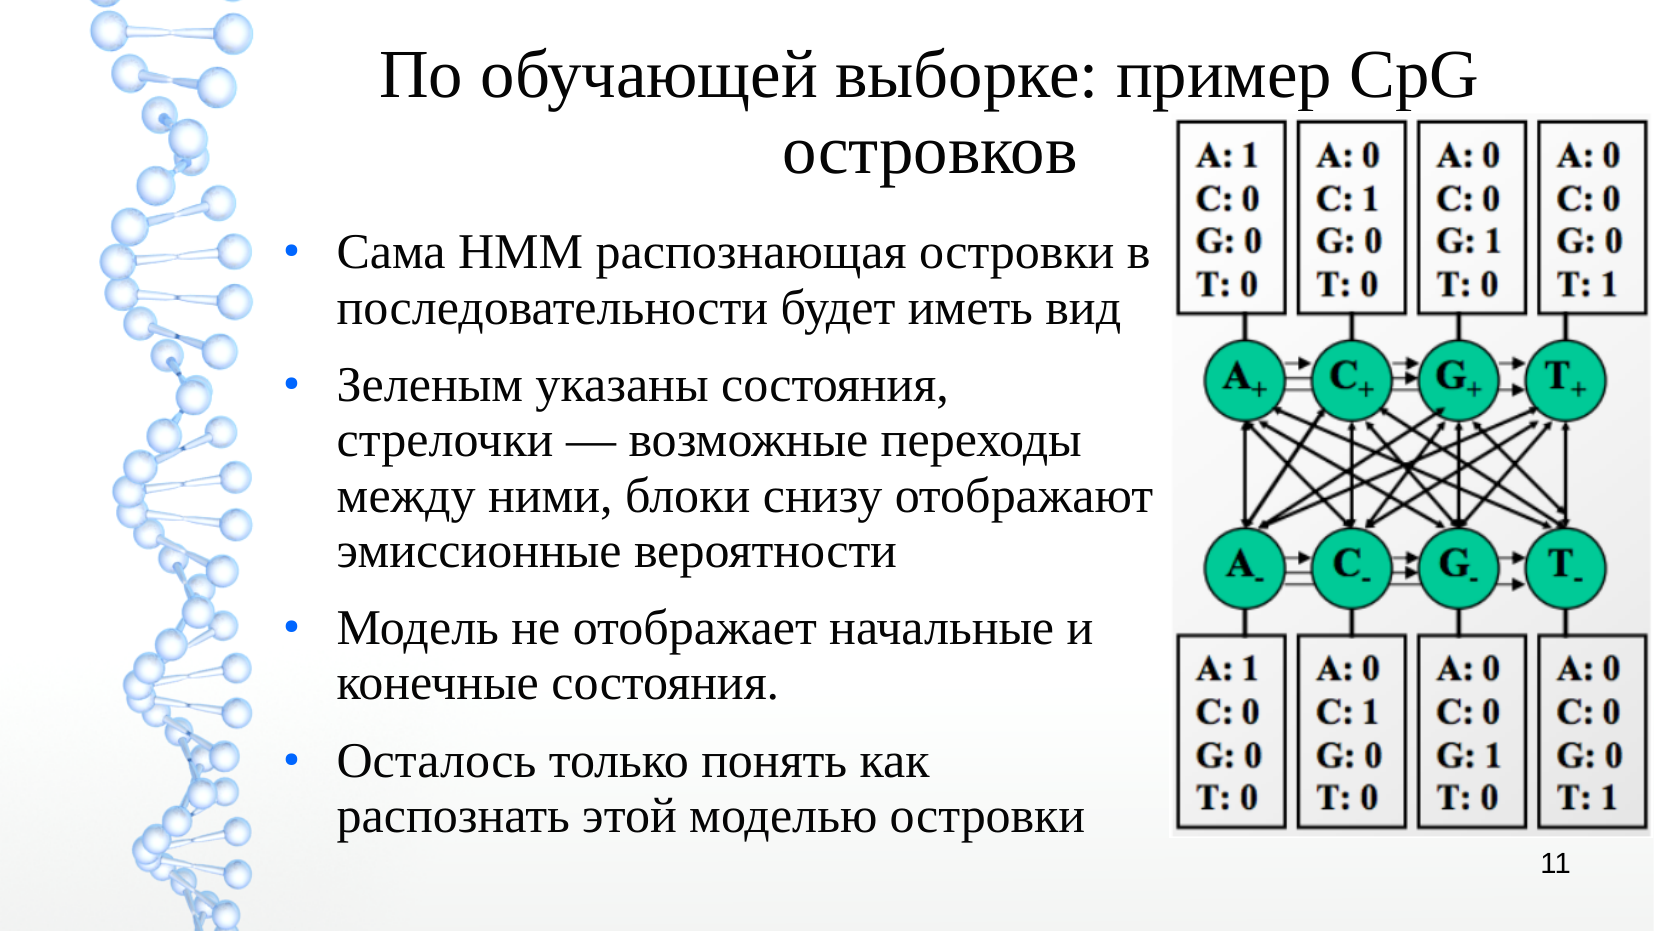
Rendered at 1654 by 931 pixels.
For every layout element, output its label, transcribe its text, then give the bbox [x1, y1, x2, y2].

picture [0, 0, 1654, 931]
title По обучающей выборке: пример CpG островков [265, 35, 1595, 189]
list Сама HMM распознающая островки в последовательности будет иметь вид Зеленым указаны состояния, стрелочки — возможные переходы между ними, блоки снизу отображают эмиссионные вероятности Модель не отображает начальные и конечные состояния. Осталось только понять как распознать этой моделью островки [265, 224, 1158, 863]
